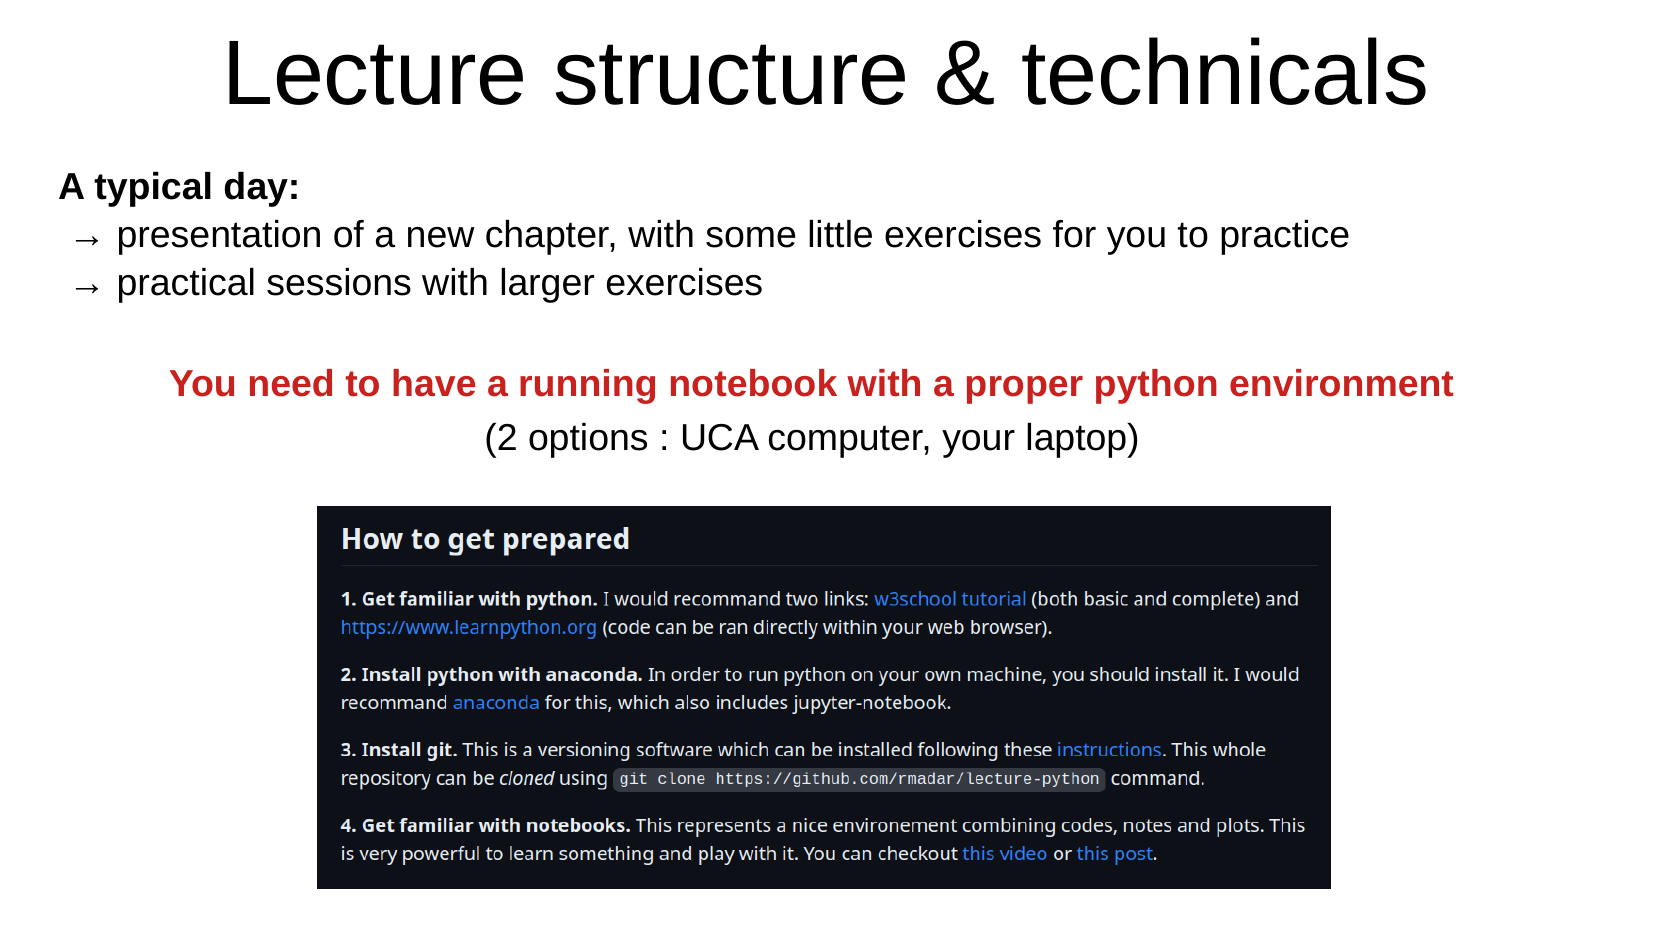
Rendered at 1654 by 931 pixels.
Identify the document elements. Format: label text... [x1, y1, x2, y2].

text_box A typical day: → presentation of a new chapter, with some little exercises for you to practice → practical sessions with larger exercises You need to have a running notebook with a proper python environment (2 options : UCA computer, your laptop) [43, 157, 1581, 467]
title Lecture structure & technicals [82, 0, 1571, 151]
picture [317, 506, 1331, 889]
